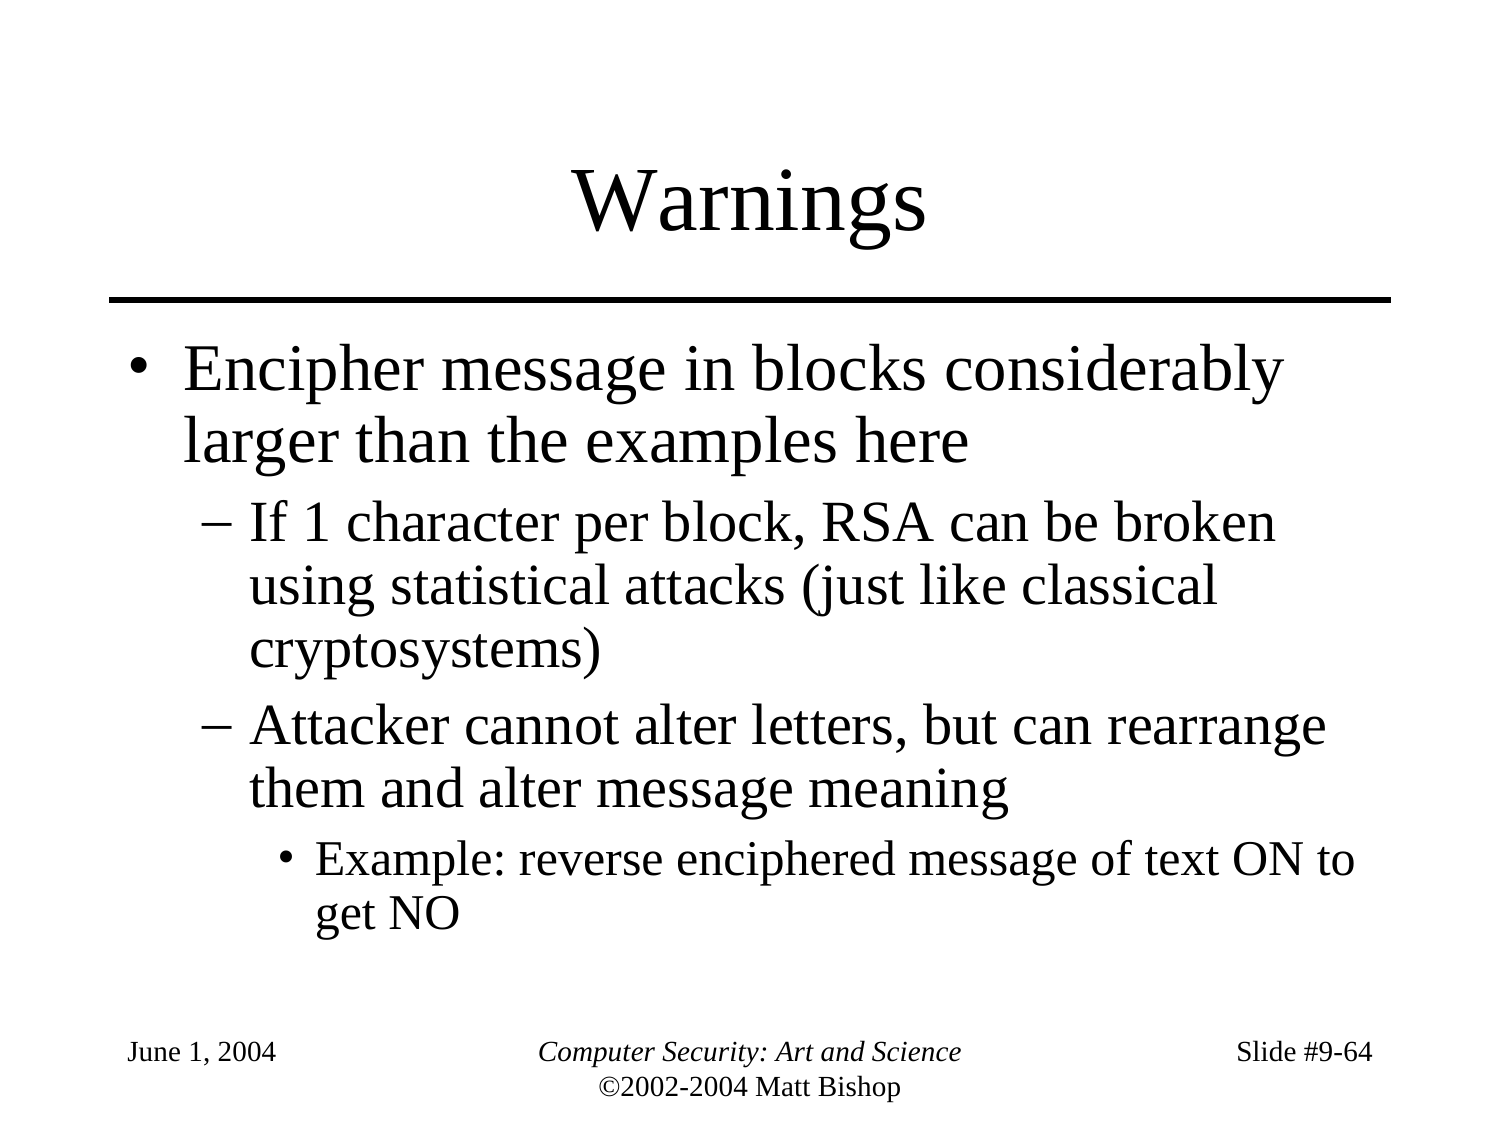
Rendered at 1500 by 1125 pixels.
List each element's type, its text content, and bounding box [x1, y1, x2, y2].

list Encipher message in blocks considerably larger than the examples here If 1 character per block, RSA can be broken using statistical attacks (just like classical cryptosystems) Attacker cannot alter letters, but can rearrange them and alter message meaning Example: reverse enciphered message of text ON to get NO [112, 324, 1388, 1000]
title Warnings [112, 99, 1388, 288]
